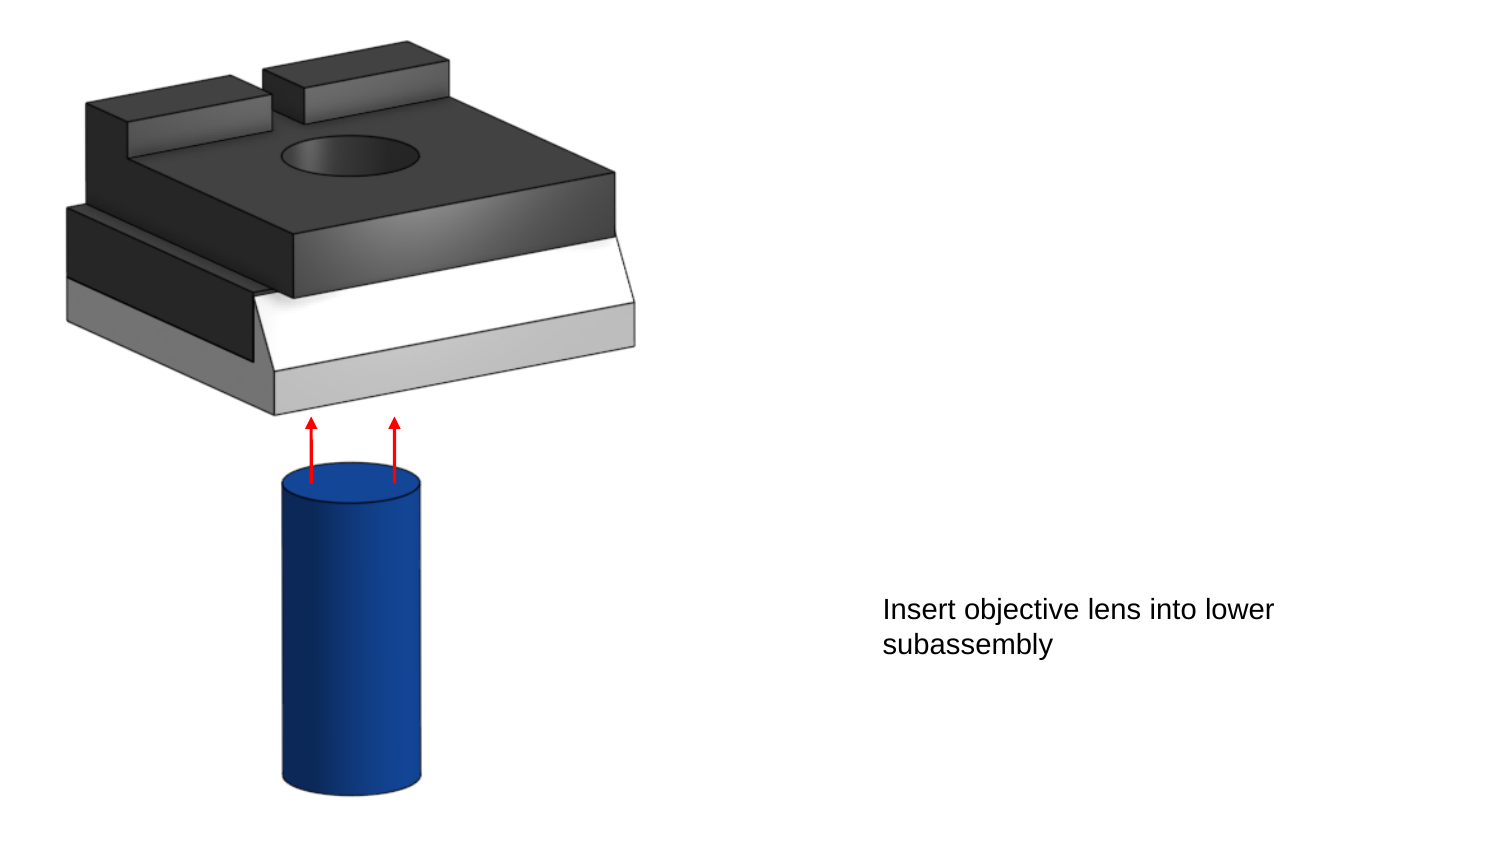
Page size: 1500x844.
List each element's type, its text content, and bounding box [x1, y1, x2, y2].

picture [24, 24, 674, 819]
text_box Insert objective lens into lower subassembly [867, 575, 1356, 676]
